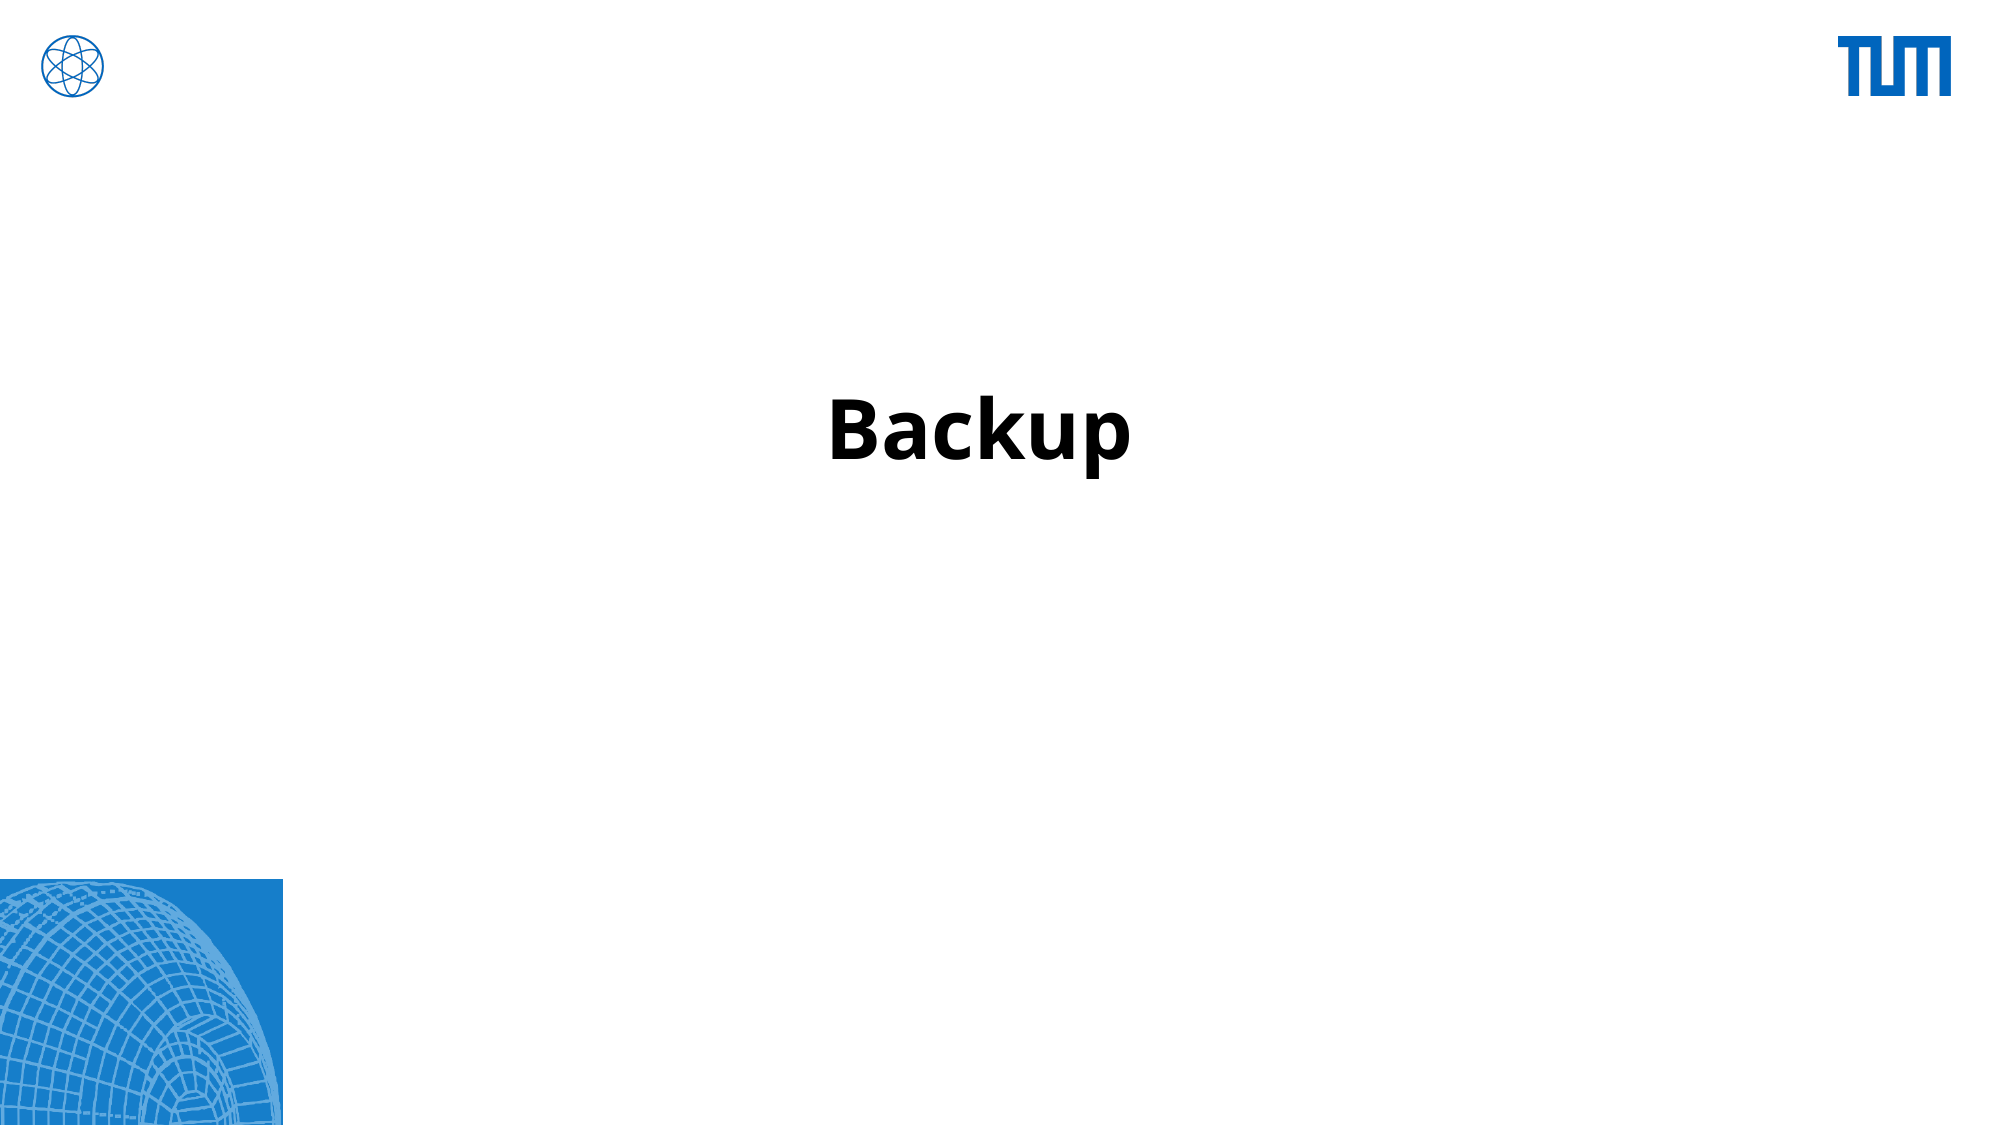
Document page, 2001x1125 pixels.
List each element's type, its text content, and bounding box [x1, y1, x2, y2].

picture [0, 879, 283, 1125]
picture [1838, 36, 1951, 96]
picture [36, 30, 108, 101]
title Backup [144, 378, 1816, 476]
